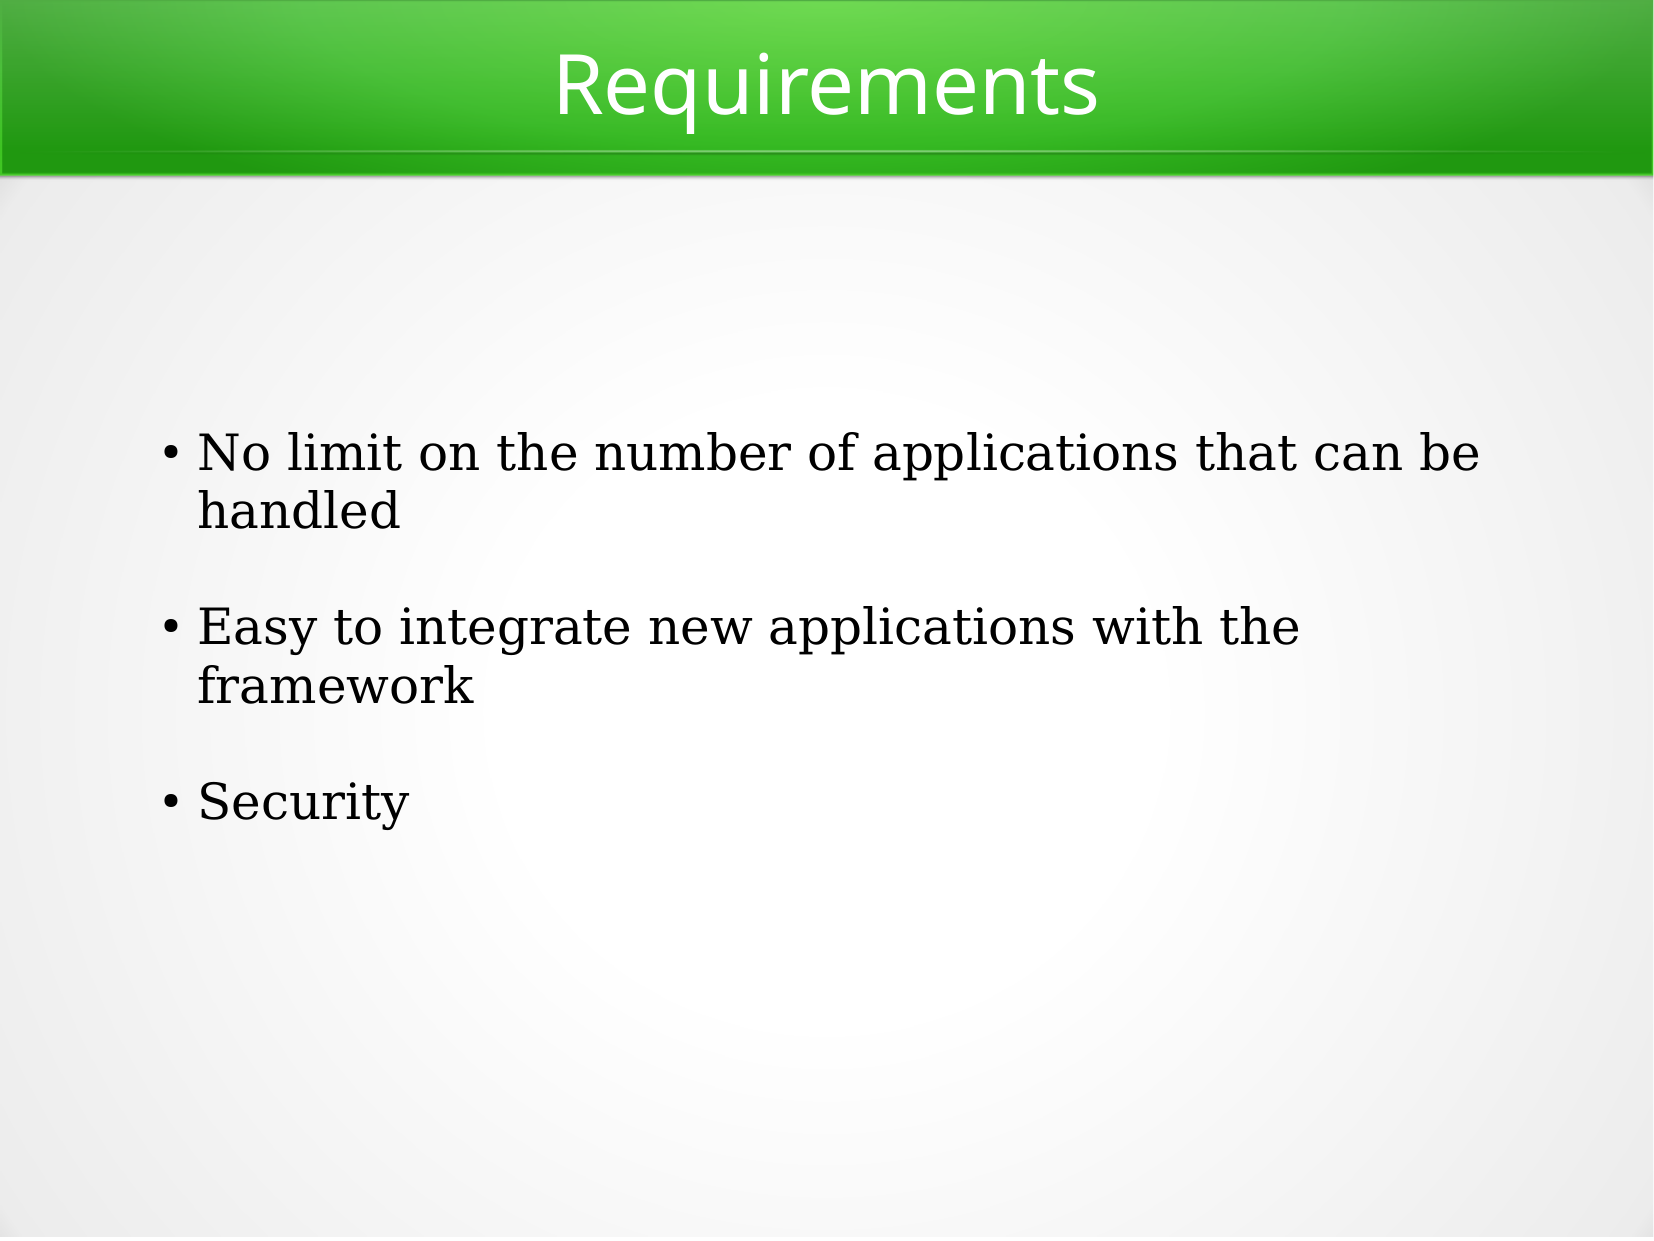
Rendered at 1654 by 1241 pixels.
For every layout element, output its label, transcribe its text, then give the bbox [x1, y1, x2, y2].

picture [0, 0, 1654, 1237]
text_box No limit on the number of applications that can be handled Easy to integrate new applications with the framework Security [147, 416, 1536, 1016]
title Requirements [82, 0, 1571, 191]
